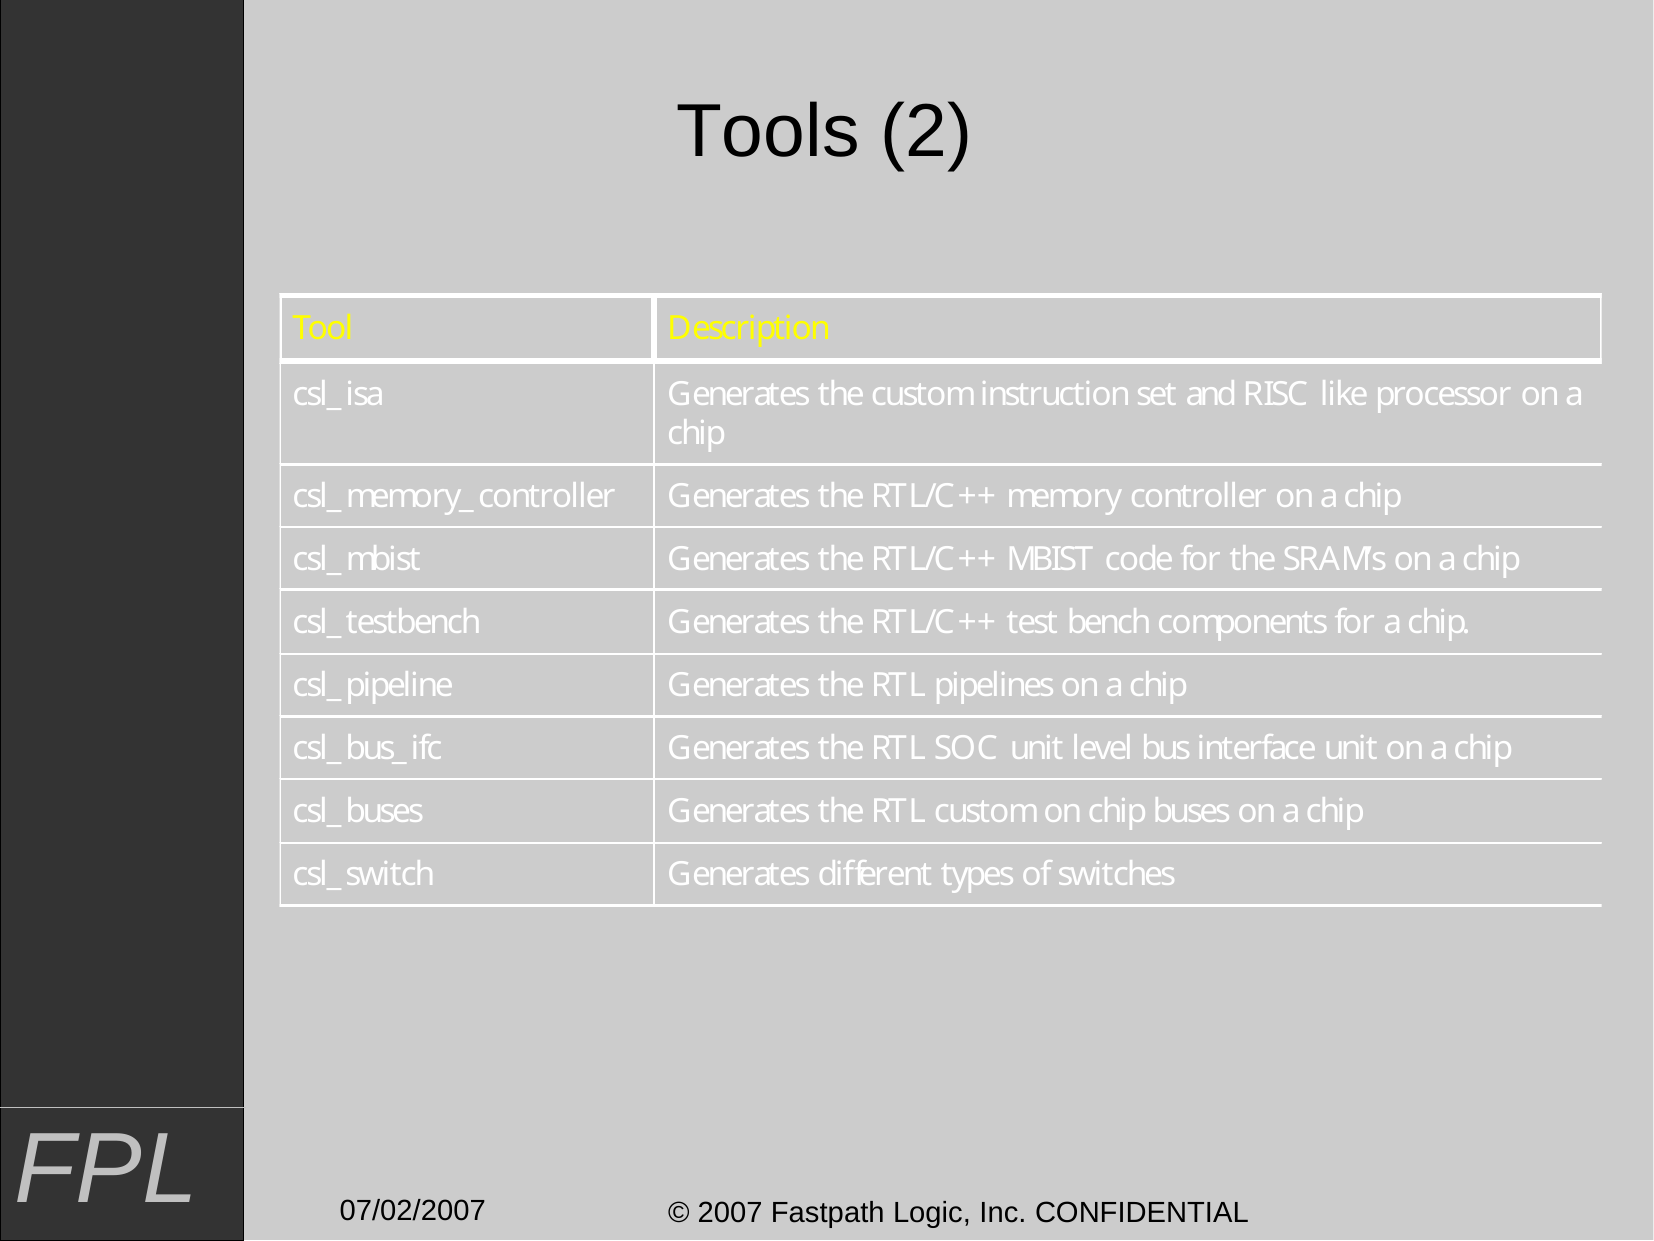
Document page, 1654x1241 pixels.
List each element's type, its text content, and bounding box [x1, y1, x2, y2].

chart [279, 292, 1602, 983]
title Tools (2) [118, 41, 1531, 219]
